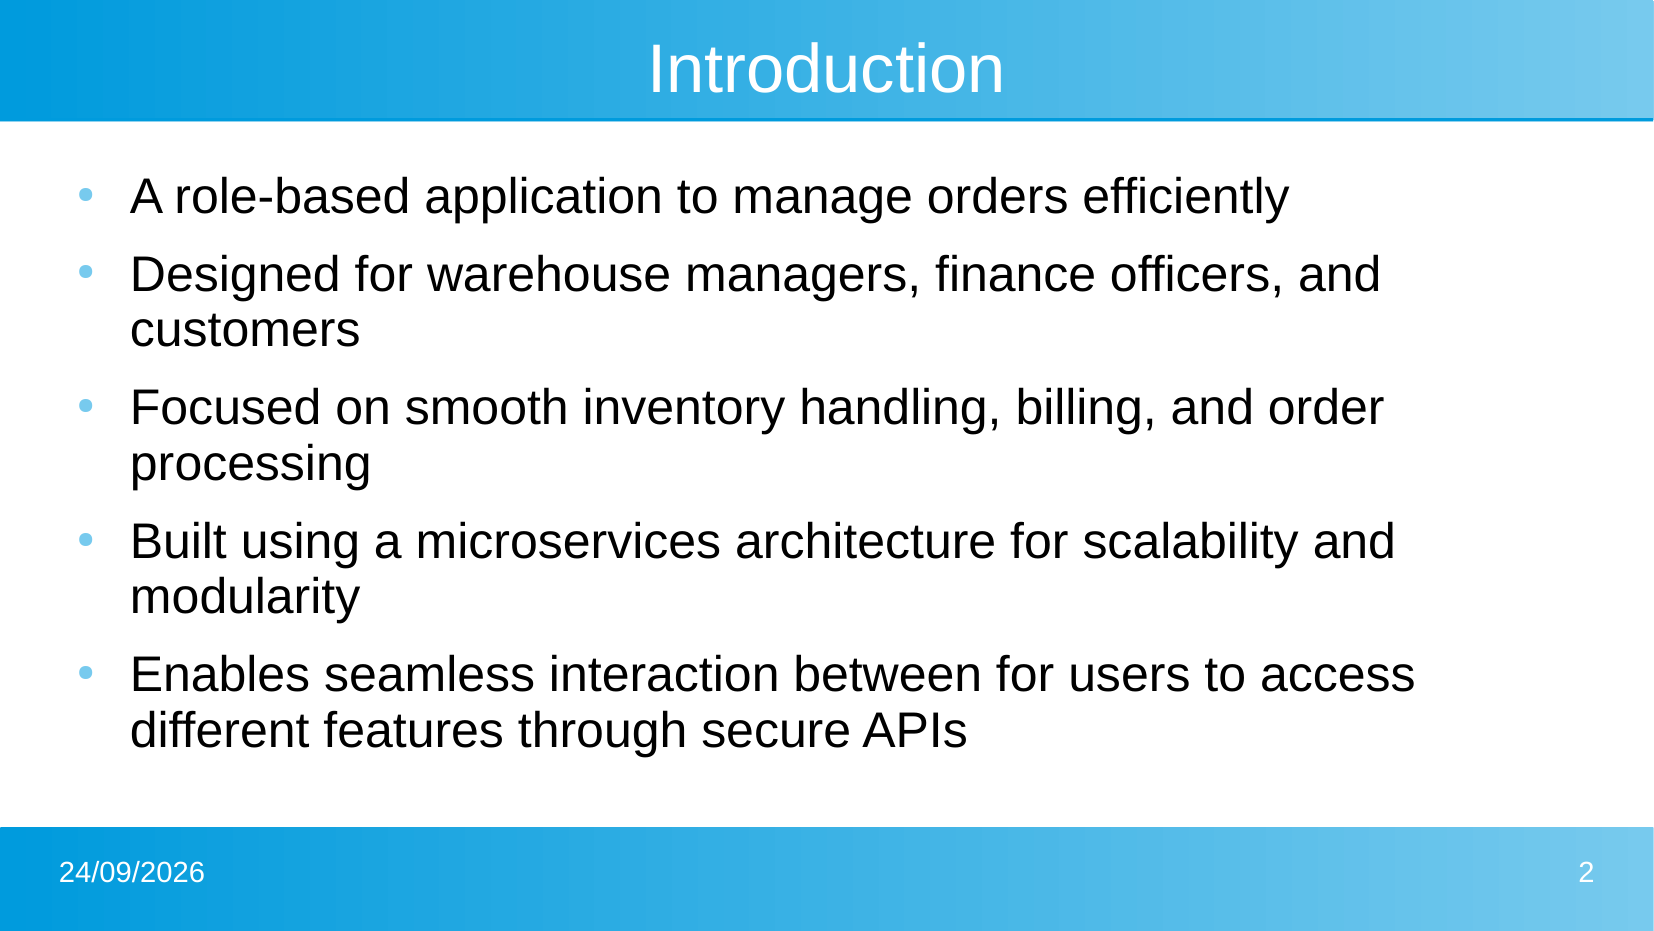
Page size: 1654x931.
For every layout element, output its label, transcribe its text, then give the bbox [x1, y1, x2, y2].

list A role-based application to manage orders efficiently Designed for warehouse managers, finance officers, and customers Focused on smooth inventory handling, billing, and order processing Built using a microservices architecture for scalability and modularity Enables seamless interaction between for users to access different features through secure APIs [59, 167, 1595, 801]
title Introduction [59, 29, 1595, 108]
